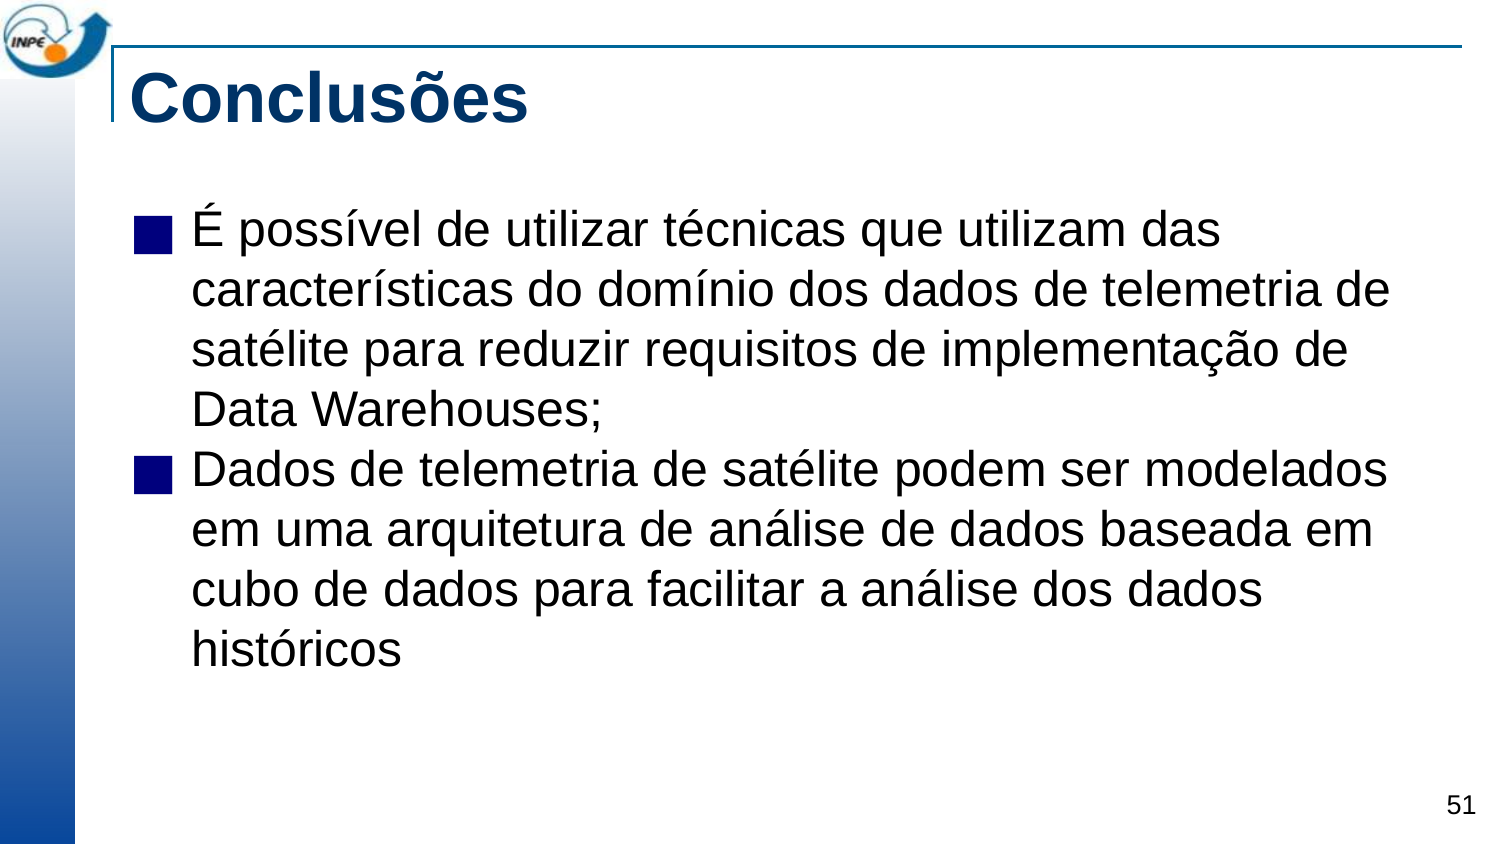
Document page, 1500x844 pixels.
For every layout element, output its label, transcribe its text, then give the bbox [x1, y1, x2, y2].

slide_number <number> [1403, 779, 1494, 844]
title Conclusões [112, 46, 1450, 141]
picture [0, 0, 113, 79]
list É possível de utilizar técnicas que utilizam das características do domínio dos dados de telemetria de satélite para reduzir requisitos de implementação de Data Warehouses; Dados de telemetria de satélite podem ser modelados em uma arquitetura de análise de dados baseada em cubo de dados para facilitar a análise dos dados históricos [99, 187, 1450, 769]
